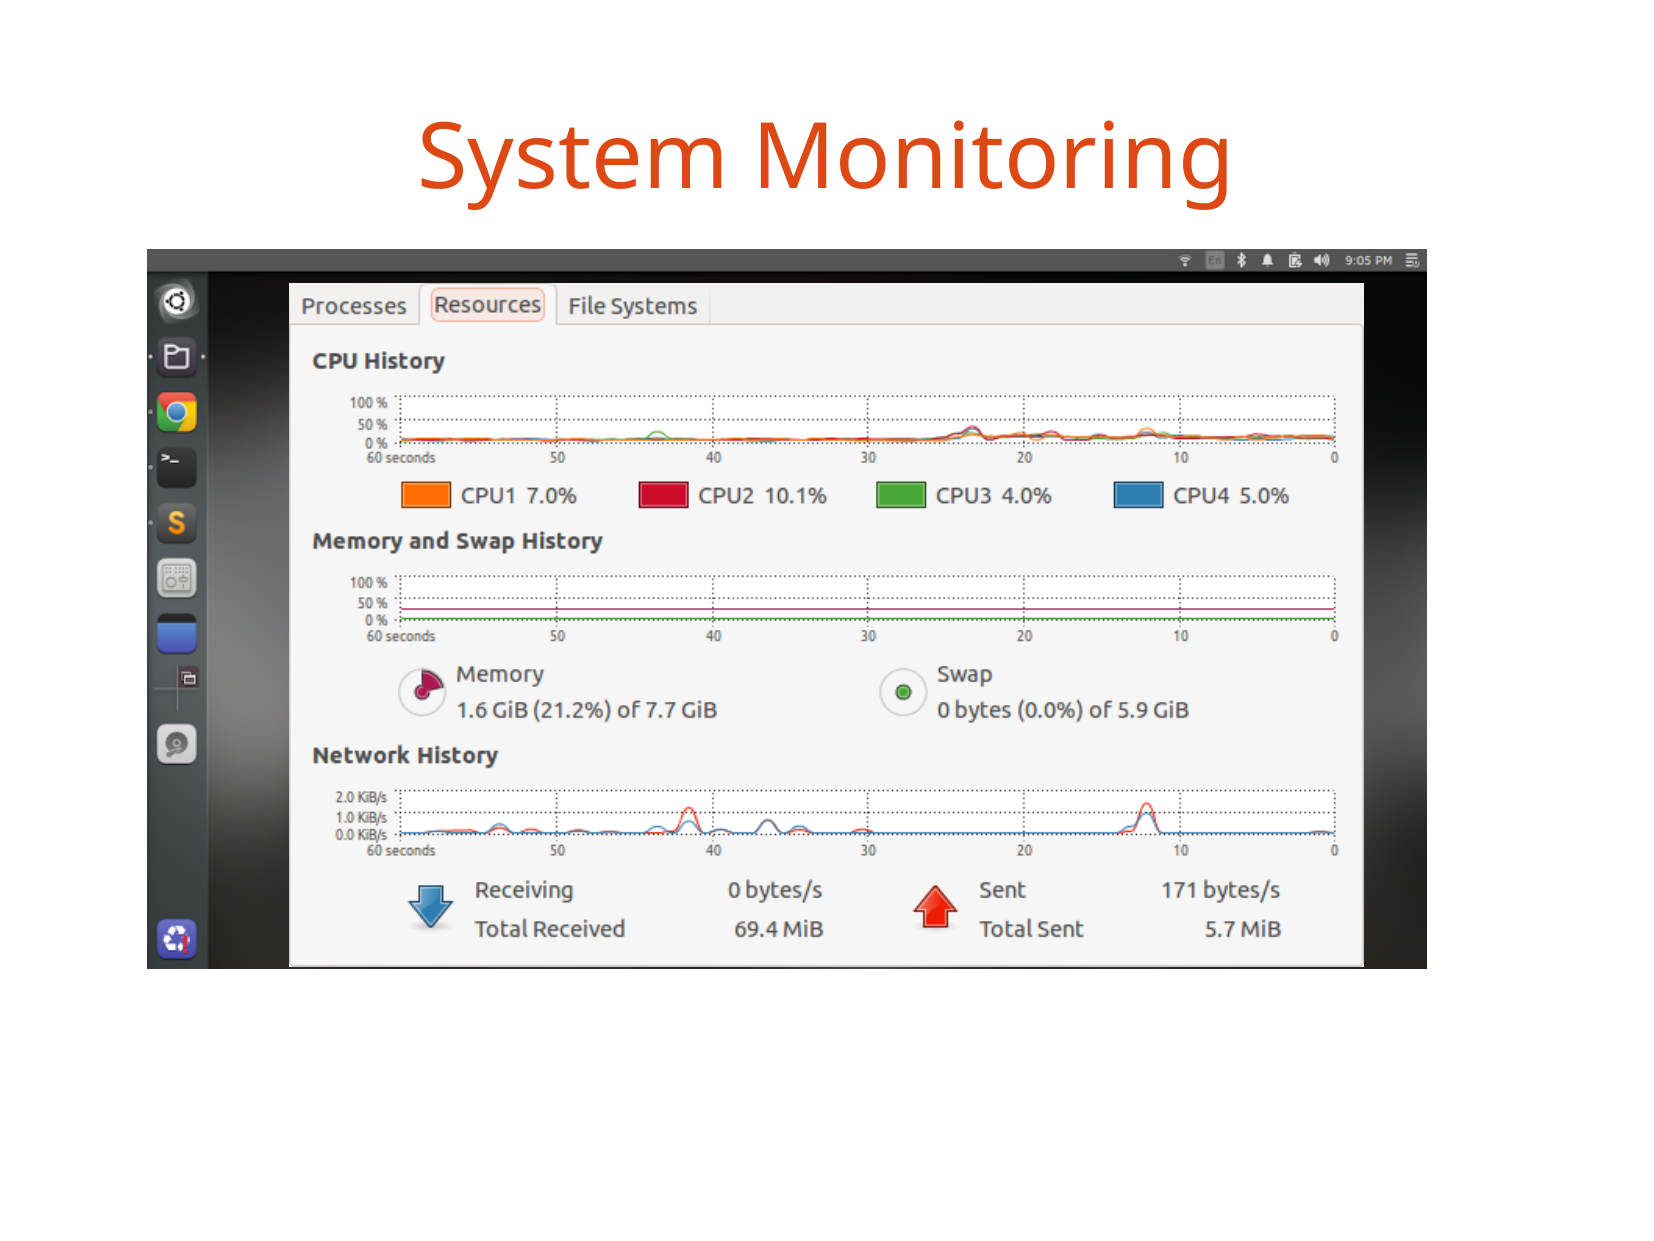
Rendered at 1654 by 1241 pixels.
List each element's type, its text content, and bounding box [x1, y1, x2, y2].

title System Monitoring [82, 49, 1571, 257]
picture [147, 249, 1427, 969]
